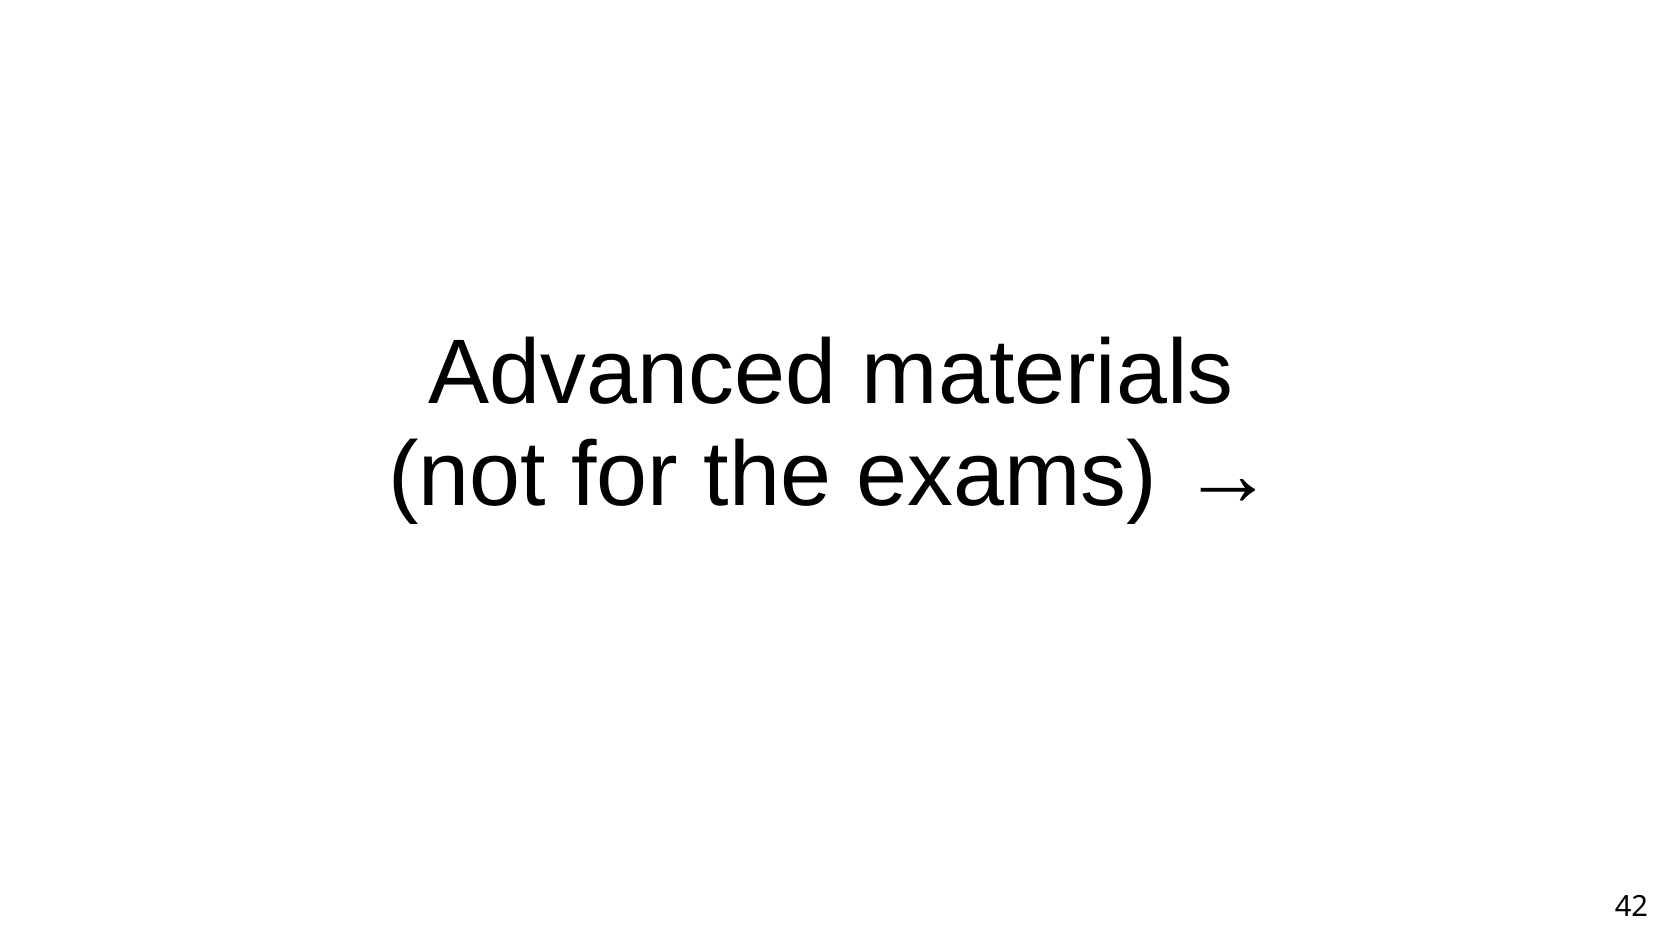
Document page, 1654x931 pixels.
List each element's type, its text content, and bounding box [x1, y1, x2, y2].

title Advanced materials (not for the exams) → [87, 320, 1576, 526]
